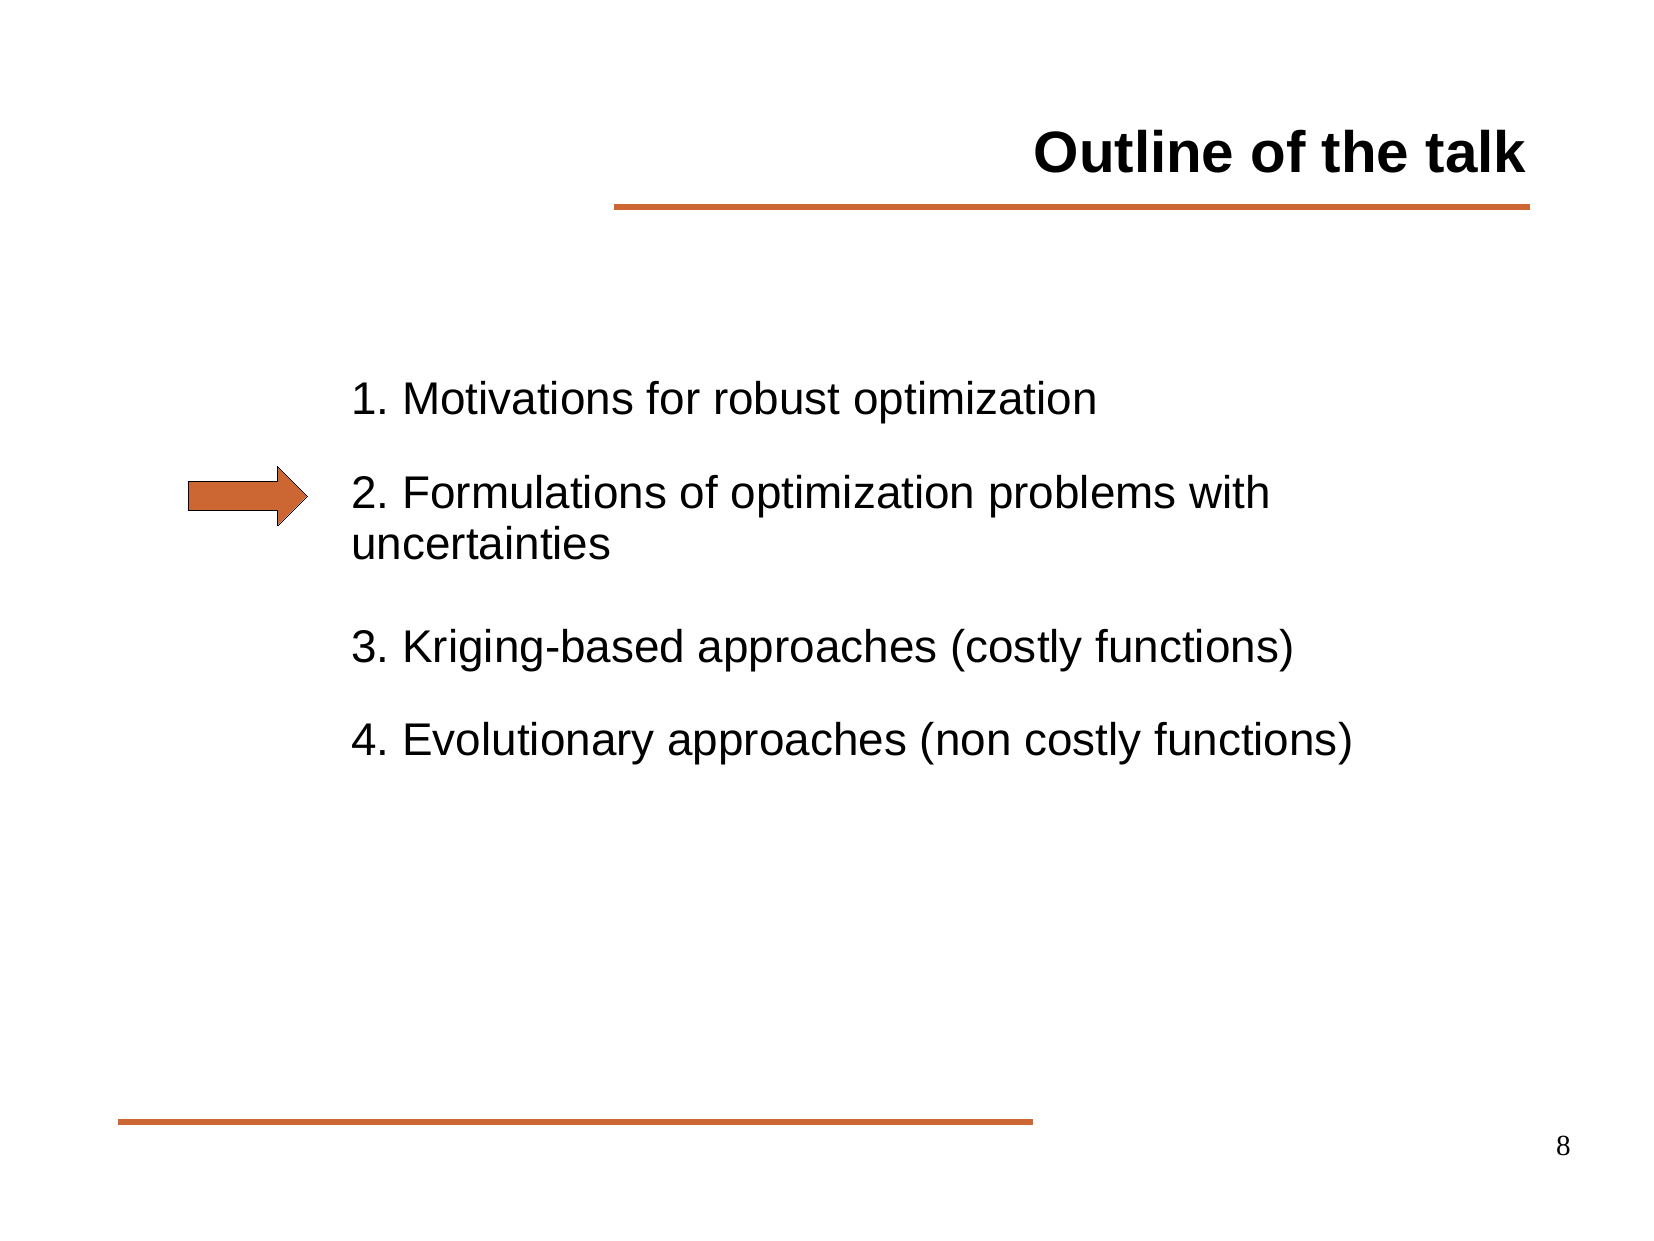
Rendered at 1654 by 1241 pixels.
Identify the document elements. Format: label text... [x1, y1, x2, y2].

text_box 1. Motivations for robust optimization 2. Formulations of optimization problems with uncertainties 3. Kriging-based approaches (costly functions) 4. Evolutionary approaches (non costly functions) [336, 366, 1418, 773]
text_box Outline of the talk [147, 112, 1542, 313]
text_box [188, 466, 308, 526]
